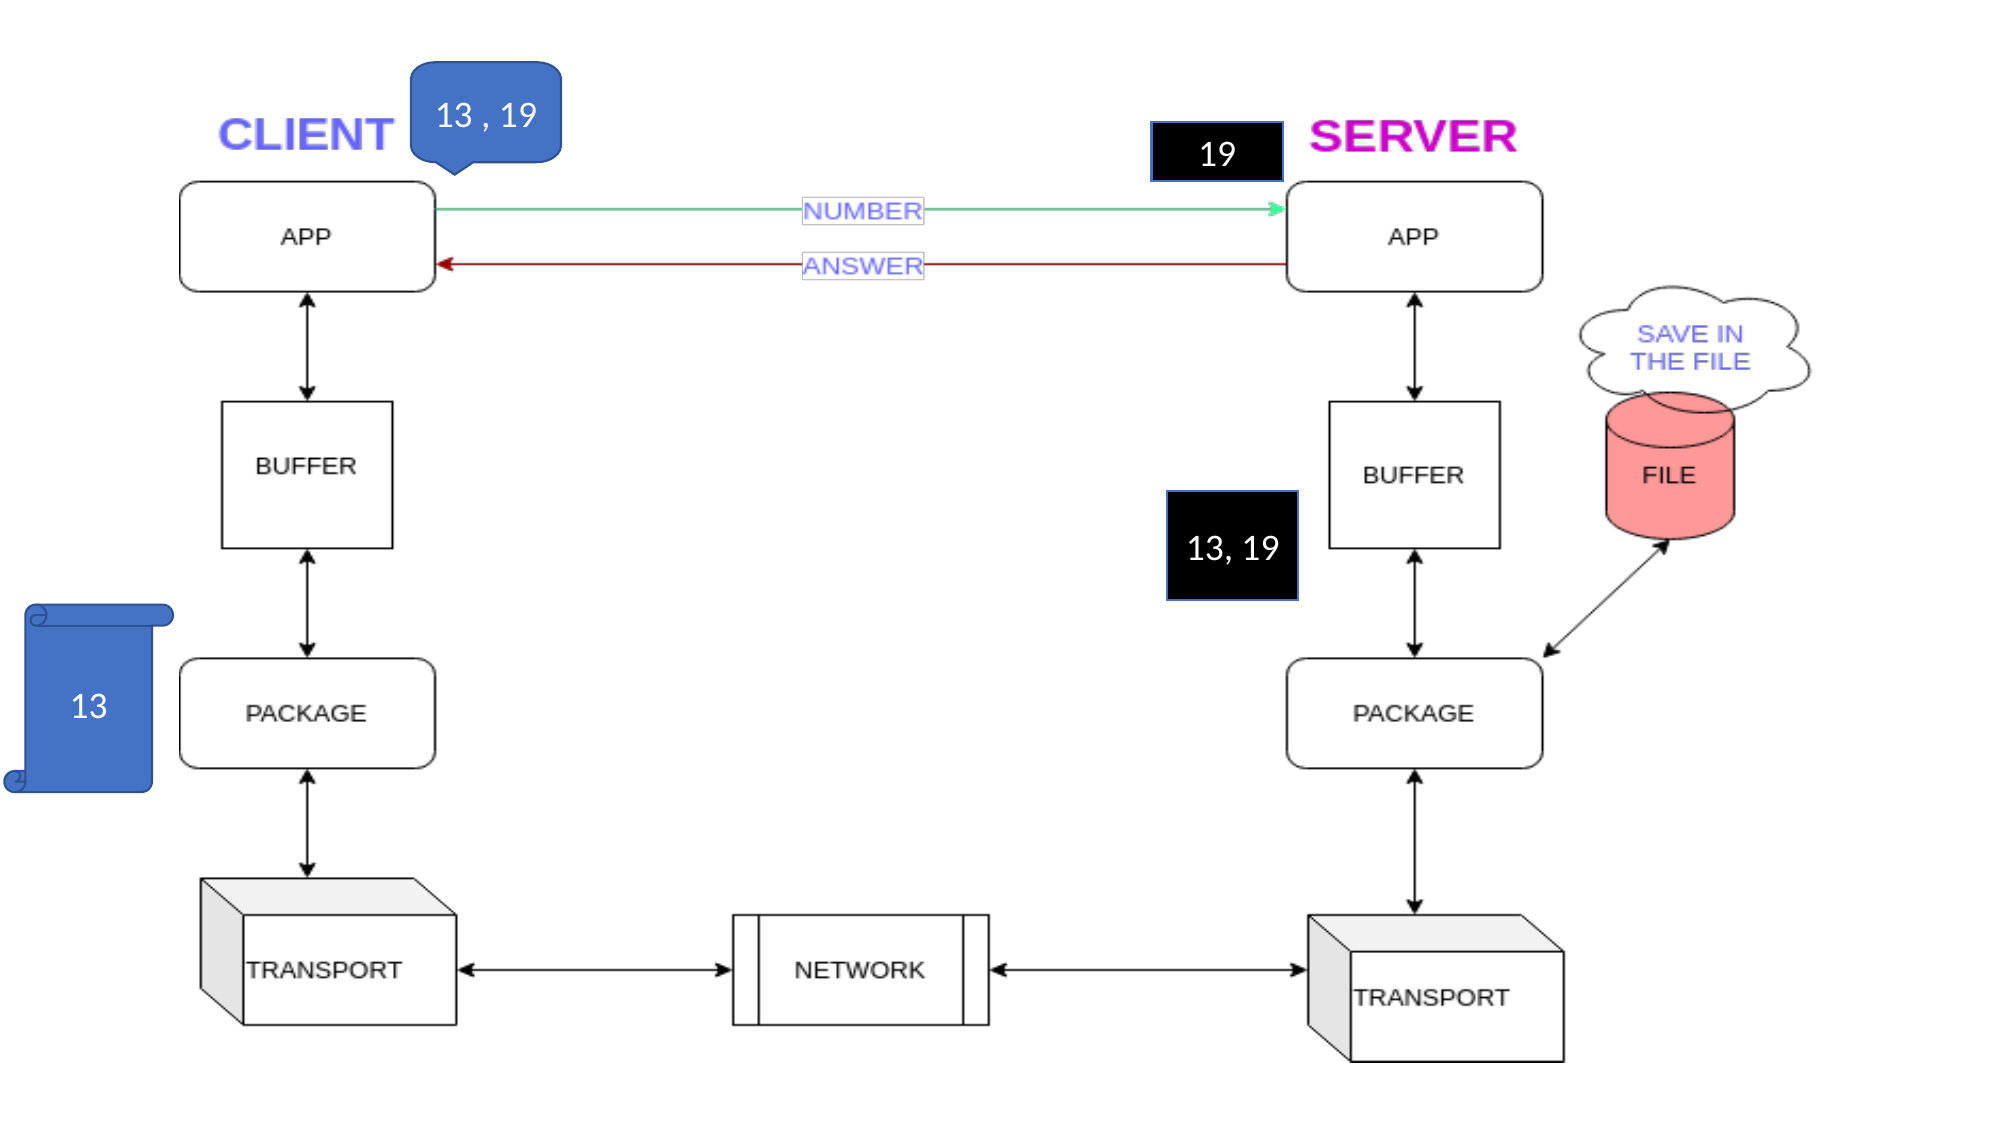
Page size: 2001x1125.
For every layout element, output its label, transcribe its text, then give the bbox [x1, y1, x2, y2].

text_box 13 [4, 604, 174, 793]
text_box 19 [1152, 122, 1283, 181]
text_box 13, 19 [1167, 491, 1298, 600]
text_box 13 , 19 [410, 62, 562, 175]
picture [179, 62, 1821, 1063]
